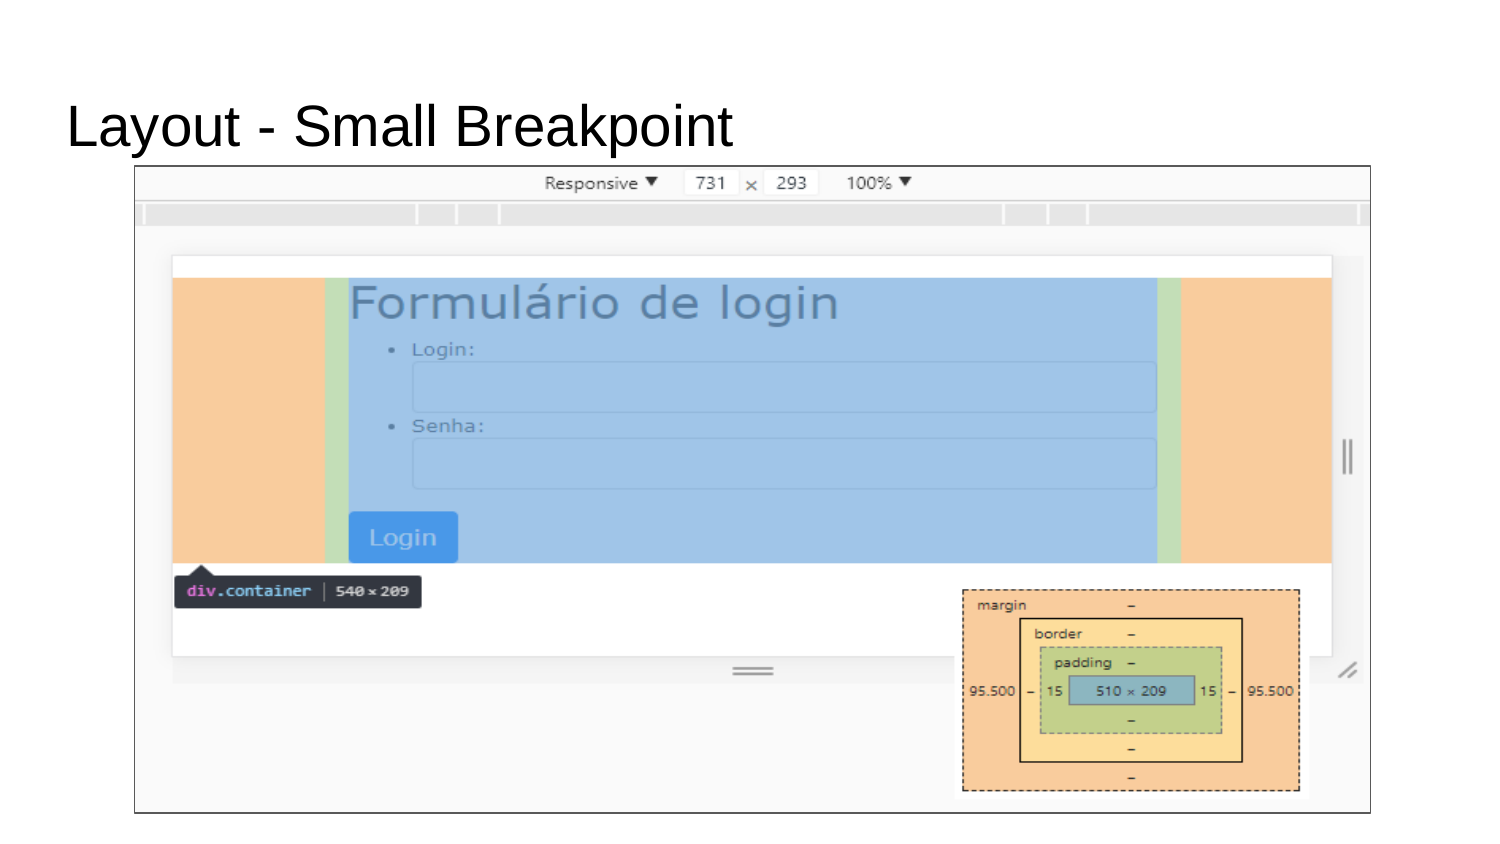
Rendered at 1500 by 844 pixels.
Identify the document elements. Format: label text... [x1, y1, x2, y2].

title Layout - Small Breakpoint [51, 72, 1449, 167]
picture [135, 166, 1370, 813]
